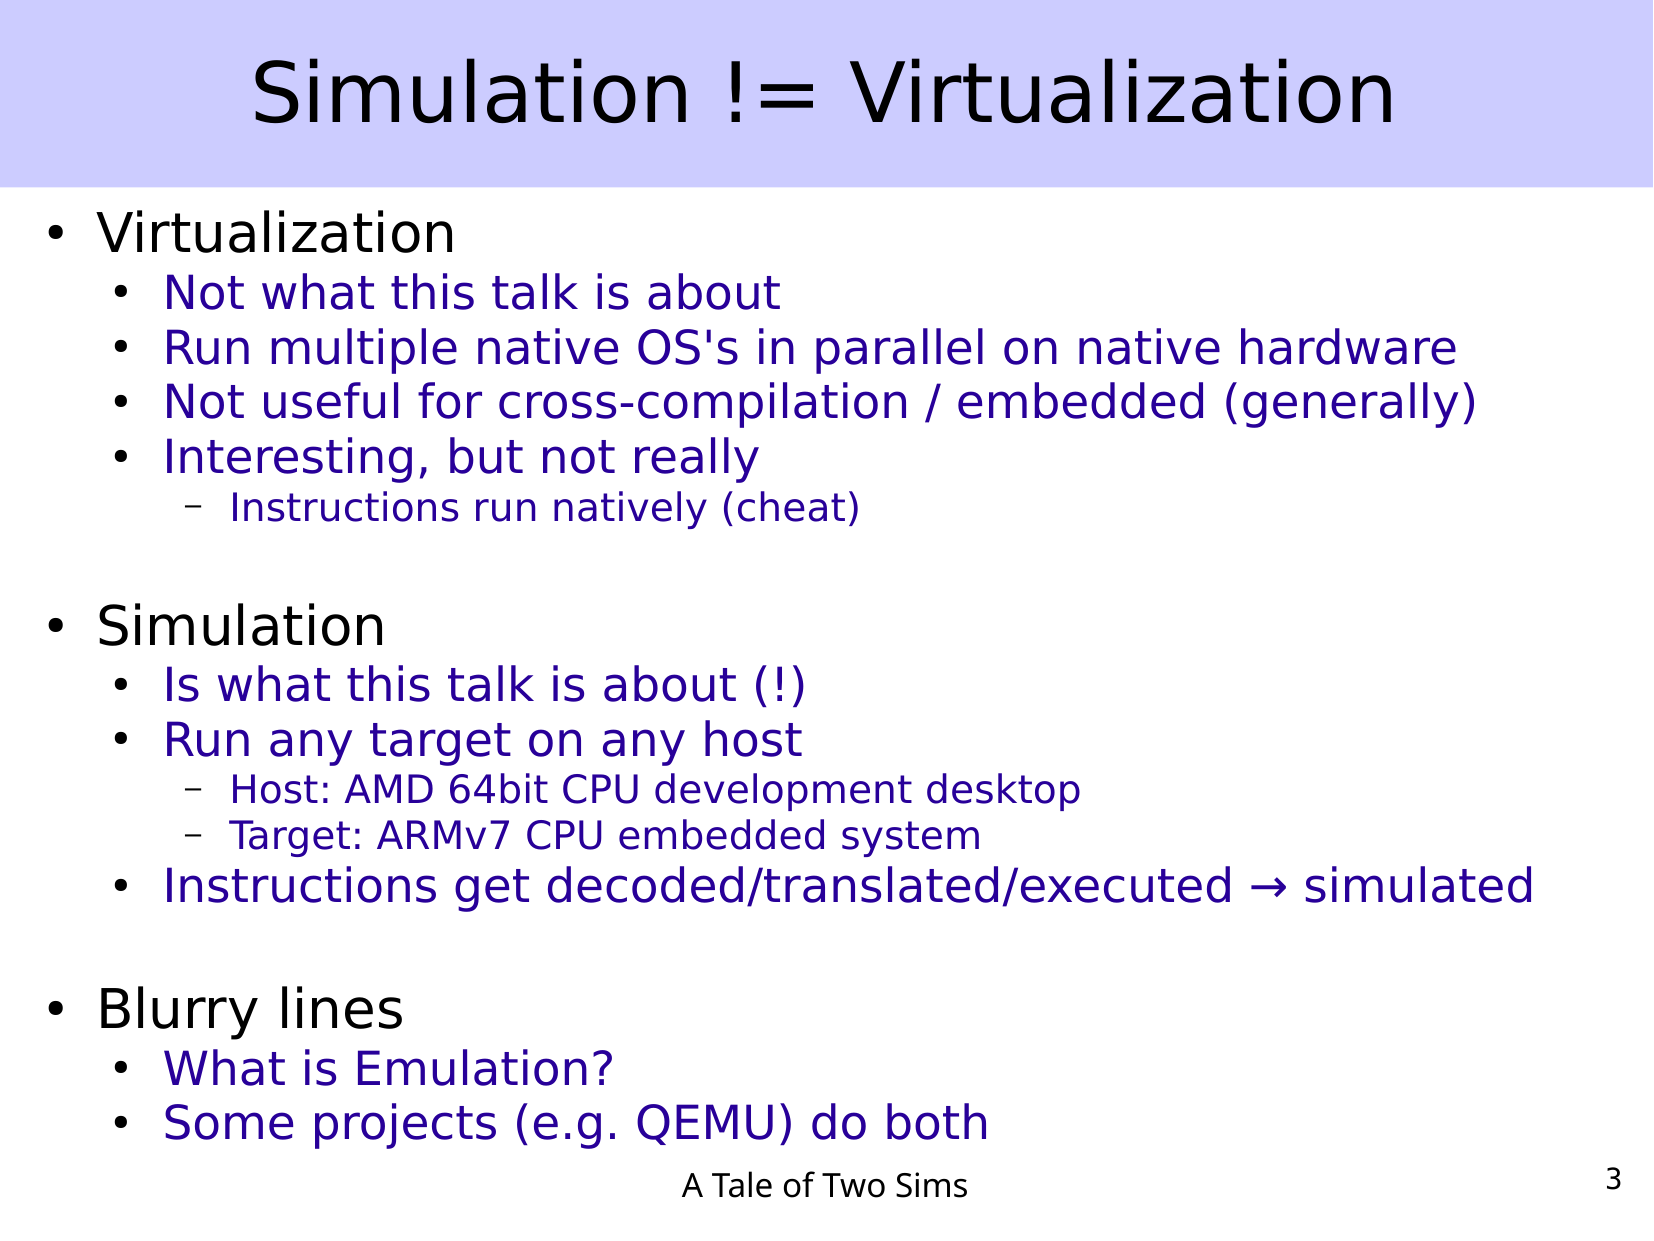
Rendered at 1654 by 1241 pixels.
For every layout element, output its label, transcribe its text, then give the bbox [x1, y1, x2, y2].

title Simulation != Virtualization [0, 0, 1651, 188]
list Virtualization Not what this talk is about Run multiple native OS's in parallel on native hardware Not useful for cross-compilation / embedded (generally) Interesting, but not really Instructions run natively (cheat) Simulation Is what this talk is about (!) Run any target on any host Host: AMD 64bit CPU development desktop Target: ARMv7 CPU embedded system Instructions get decoded/translated/executed → simulated Blurry lines What is Emulation? Some projects (e.g. QEMU) do both [29, 201, 1620, 1151]
